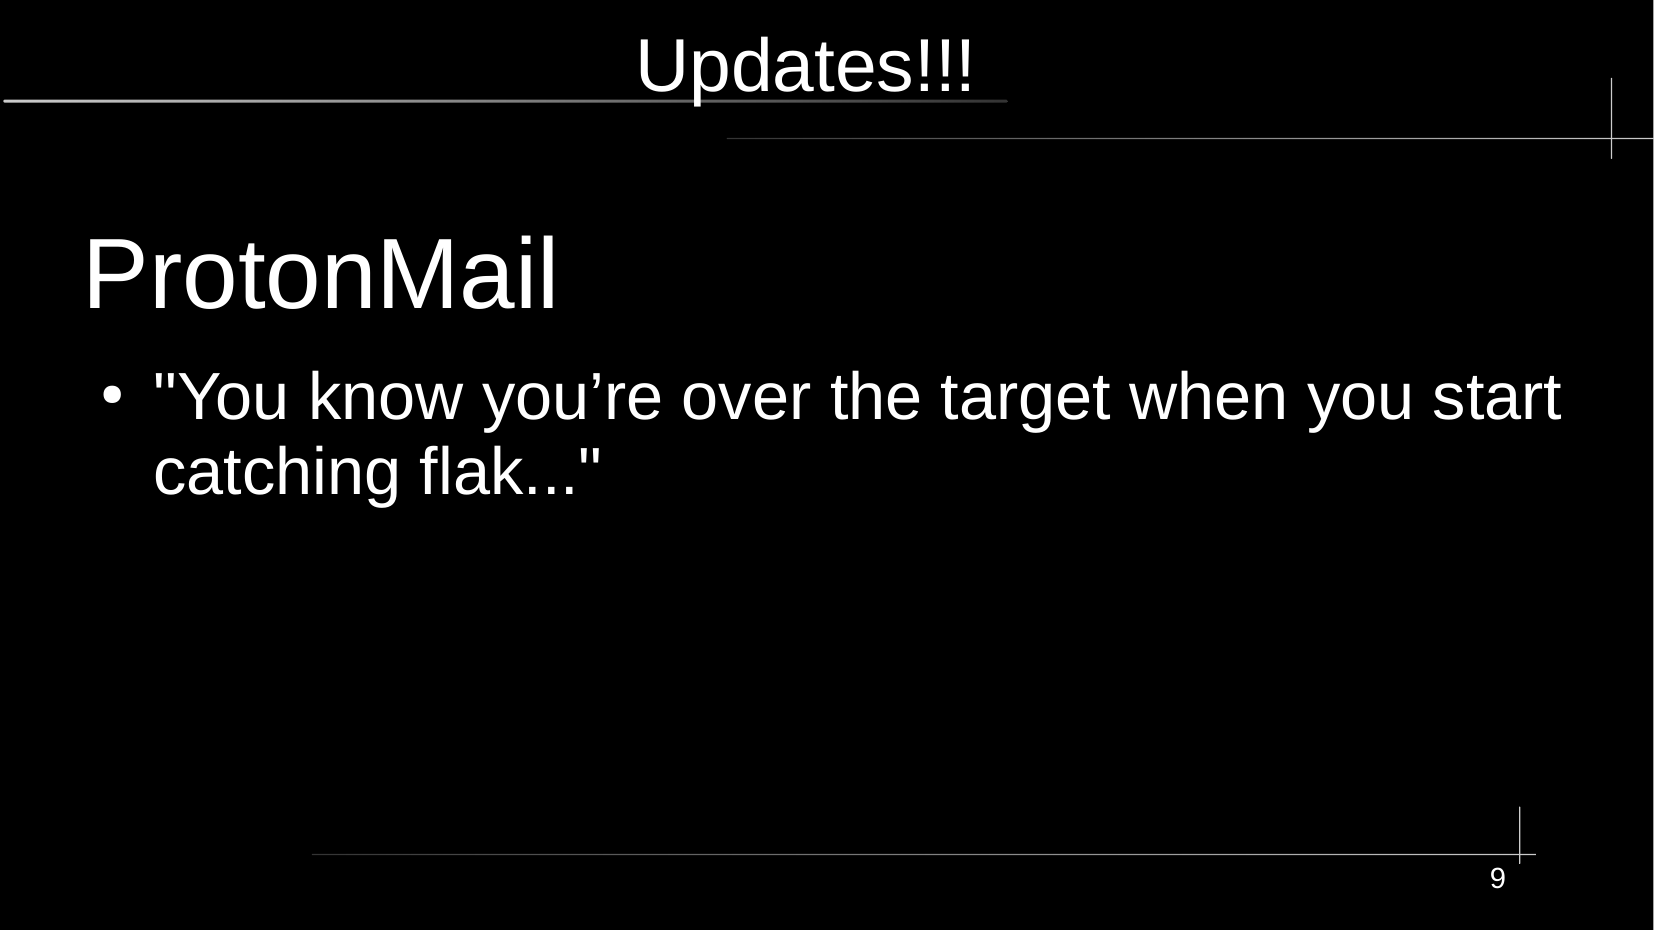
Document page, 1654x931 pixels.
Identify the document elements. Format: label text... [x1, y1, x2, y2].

list ProtonMail "You know you’re over the target when you start catching flak..." [82, 217, 1571, 758]
title Updates!!! [23, 11, 1589, 119]
